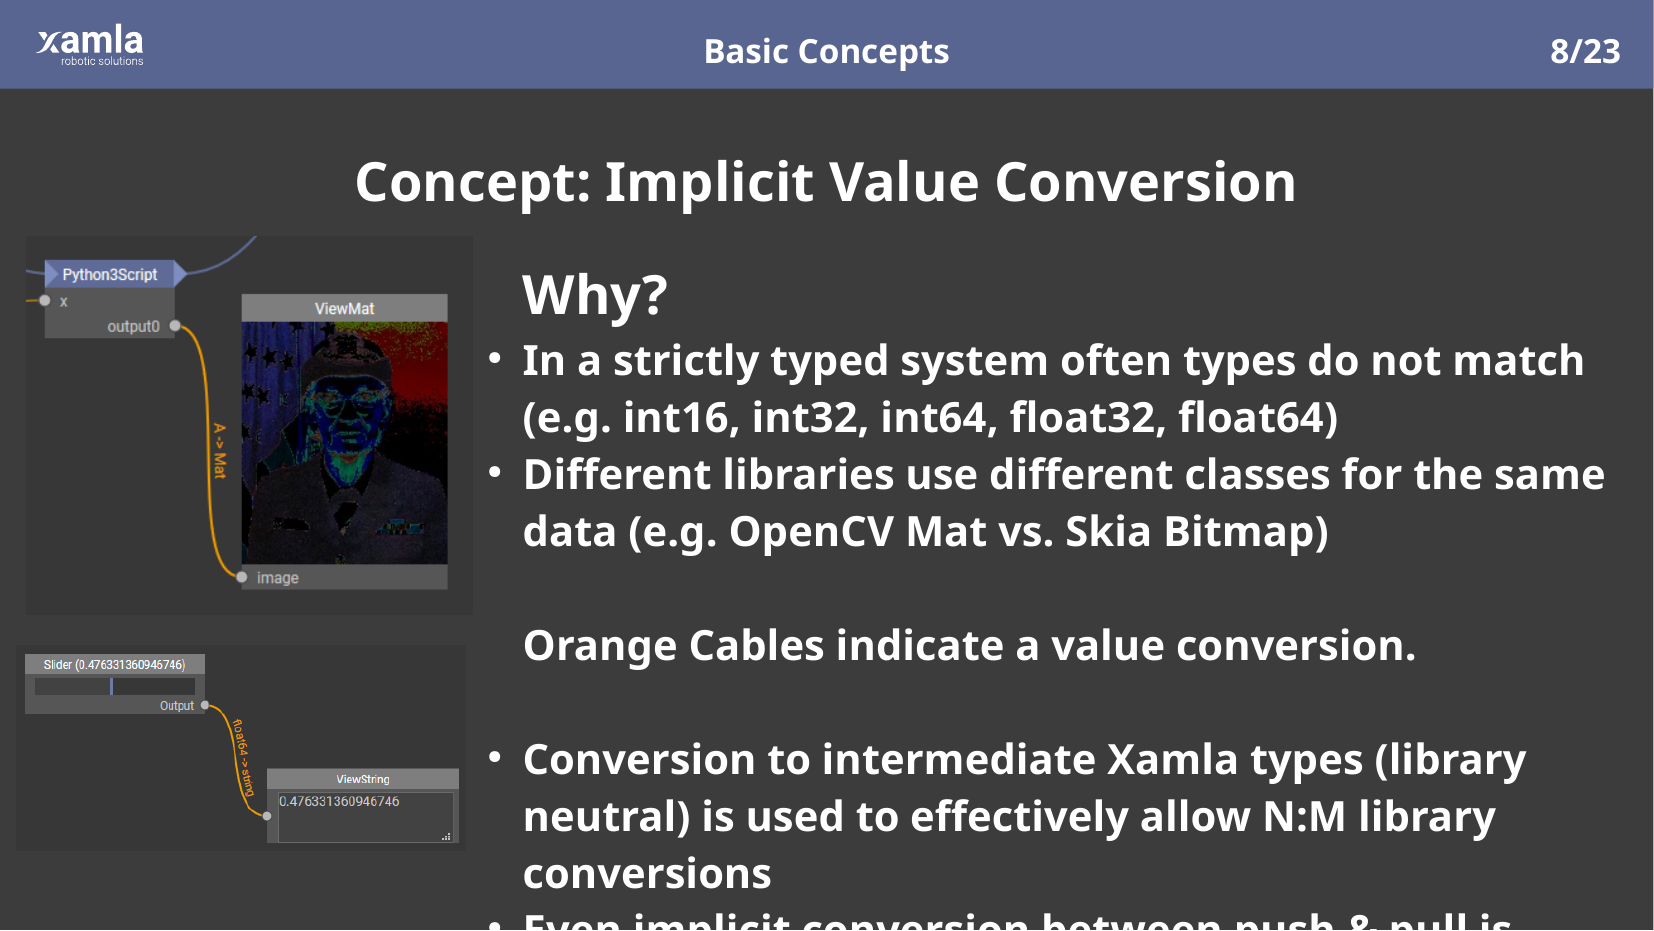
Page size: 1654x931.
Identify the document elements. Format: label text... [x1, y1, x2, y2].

text_box [0, 0, 1654, 89]
picture [26, 236, 473, 615]
picture [35, 23, 143, 65]
text_box 8/23 [1511, 20, 1636, 83]
text_box Basic Concepts [296, 20, 1357, 83]
text_box Why? In a strictly typed system often types do not match (e.g. int16, int32, int64, float32, float64) Different libraries use different classes for the same data (e.g. OpenCV Mat vs. Skia Bitmap) Orange Cables indicate a value conversion. Conversion to intermediate Xamla types (library neutral) is used to effectively allow N:M library conversions Even implicit conversion between push & pull is possible (e.g. IEnumerable ↔ IObservable) [472, 249, 1630, 931]
text_box Concept: Implicit Value Conversion [188, 135, 1465, 228]
picture [16, 645, 466, 851]
